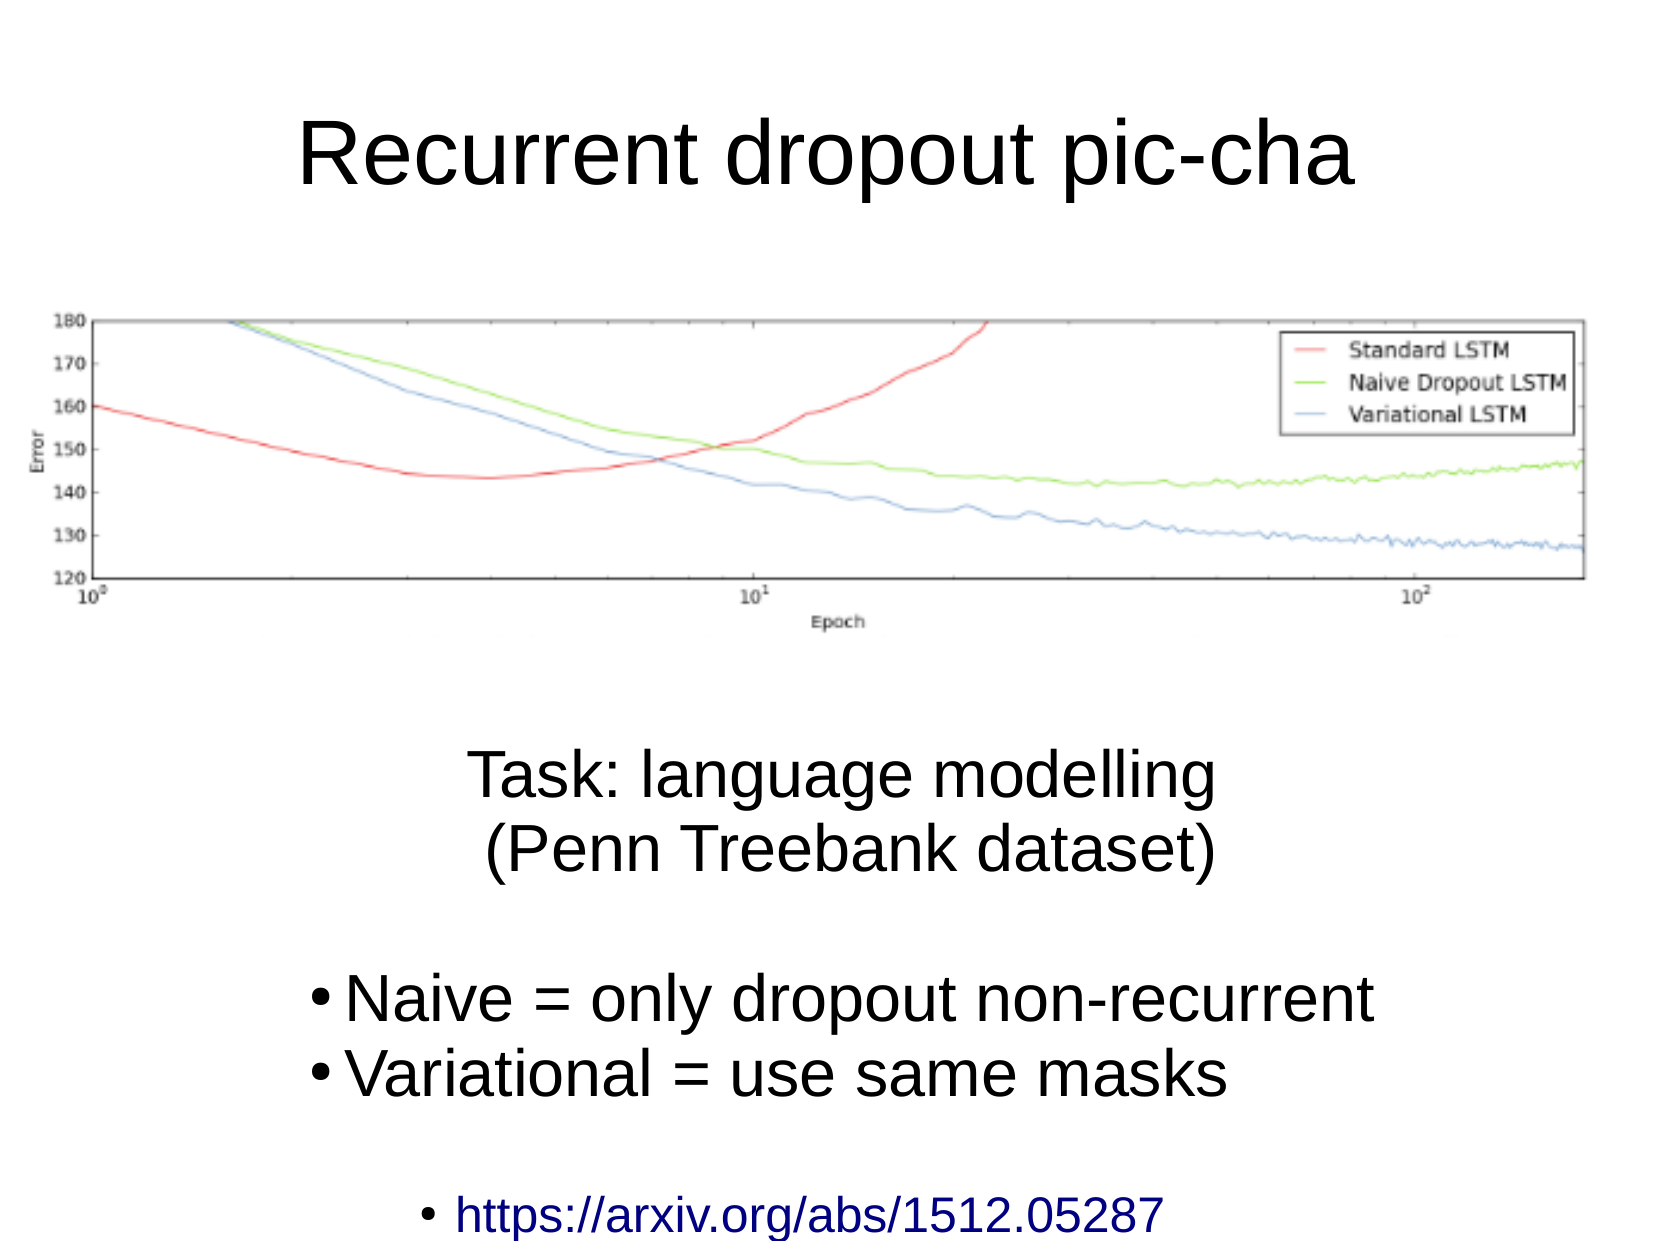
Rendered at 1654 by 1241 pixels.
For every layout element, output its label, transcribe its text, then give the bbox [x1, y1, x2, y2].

text_box https://arxiv.org/abs/1512.05287 [419, 1187, 1196, 1241]
picture [11, 291, 1614, 638]
title Recurrent dropout pic-cha [82, 49, 1571, 257]
subtitle Task: language modelling (Penn Treebank dataset) Naive = only dropout non-recurrent Variational = use same masks [308, 638, 1394, 1241]
